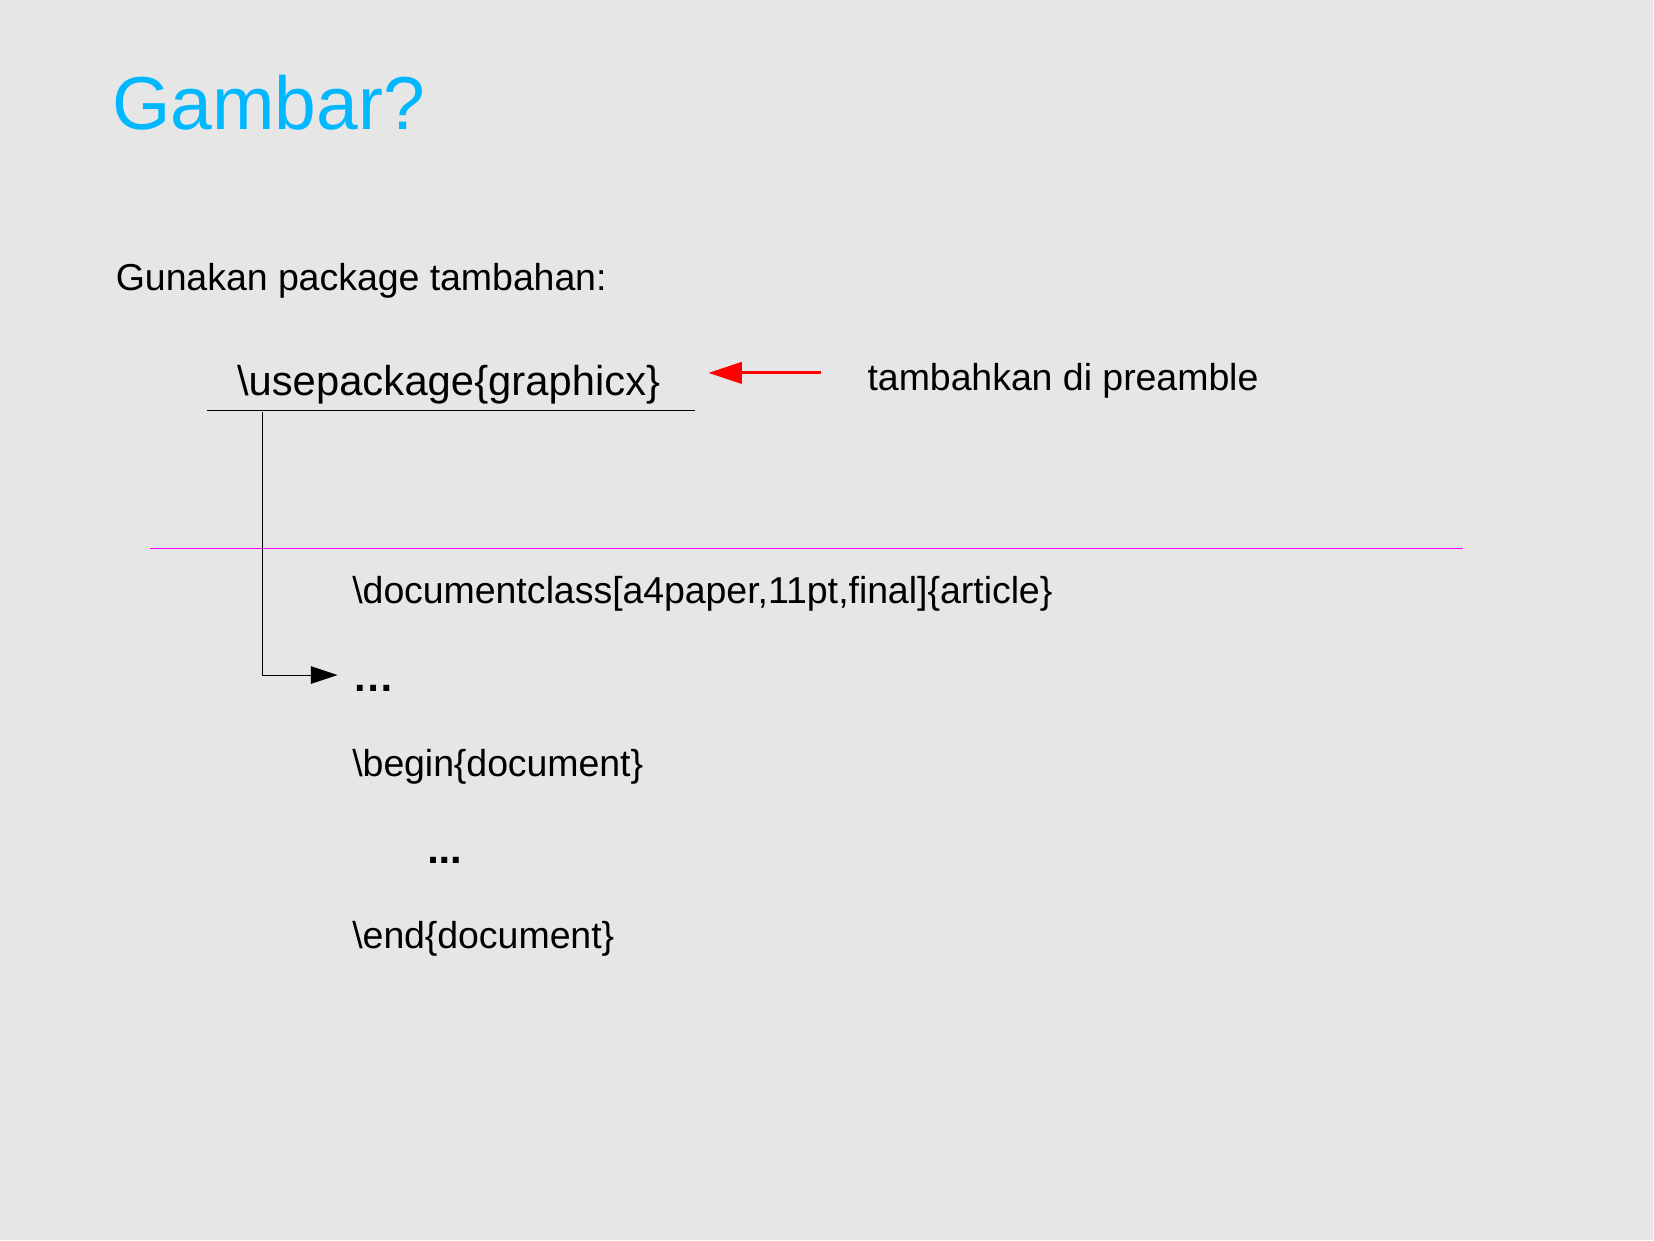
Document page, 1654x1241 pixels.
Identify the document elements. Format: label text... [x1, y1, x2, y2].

title Gambar? [112, 56, 1571, 151]
subtitle \usepackage{graphicx} [237, 331, 676, 407]
text_box \documentclass[a4paper,11pt,final]{article} … \begin{document} ... \end{document} [337, 562, 1068, 1040]
text_box Gunakan package tambahan: [100, 248, 632, 306]
text_box tambahkan di preamble [852, 349, 1274, 407]
